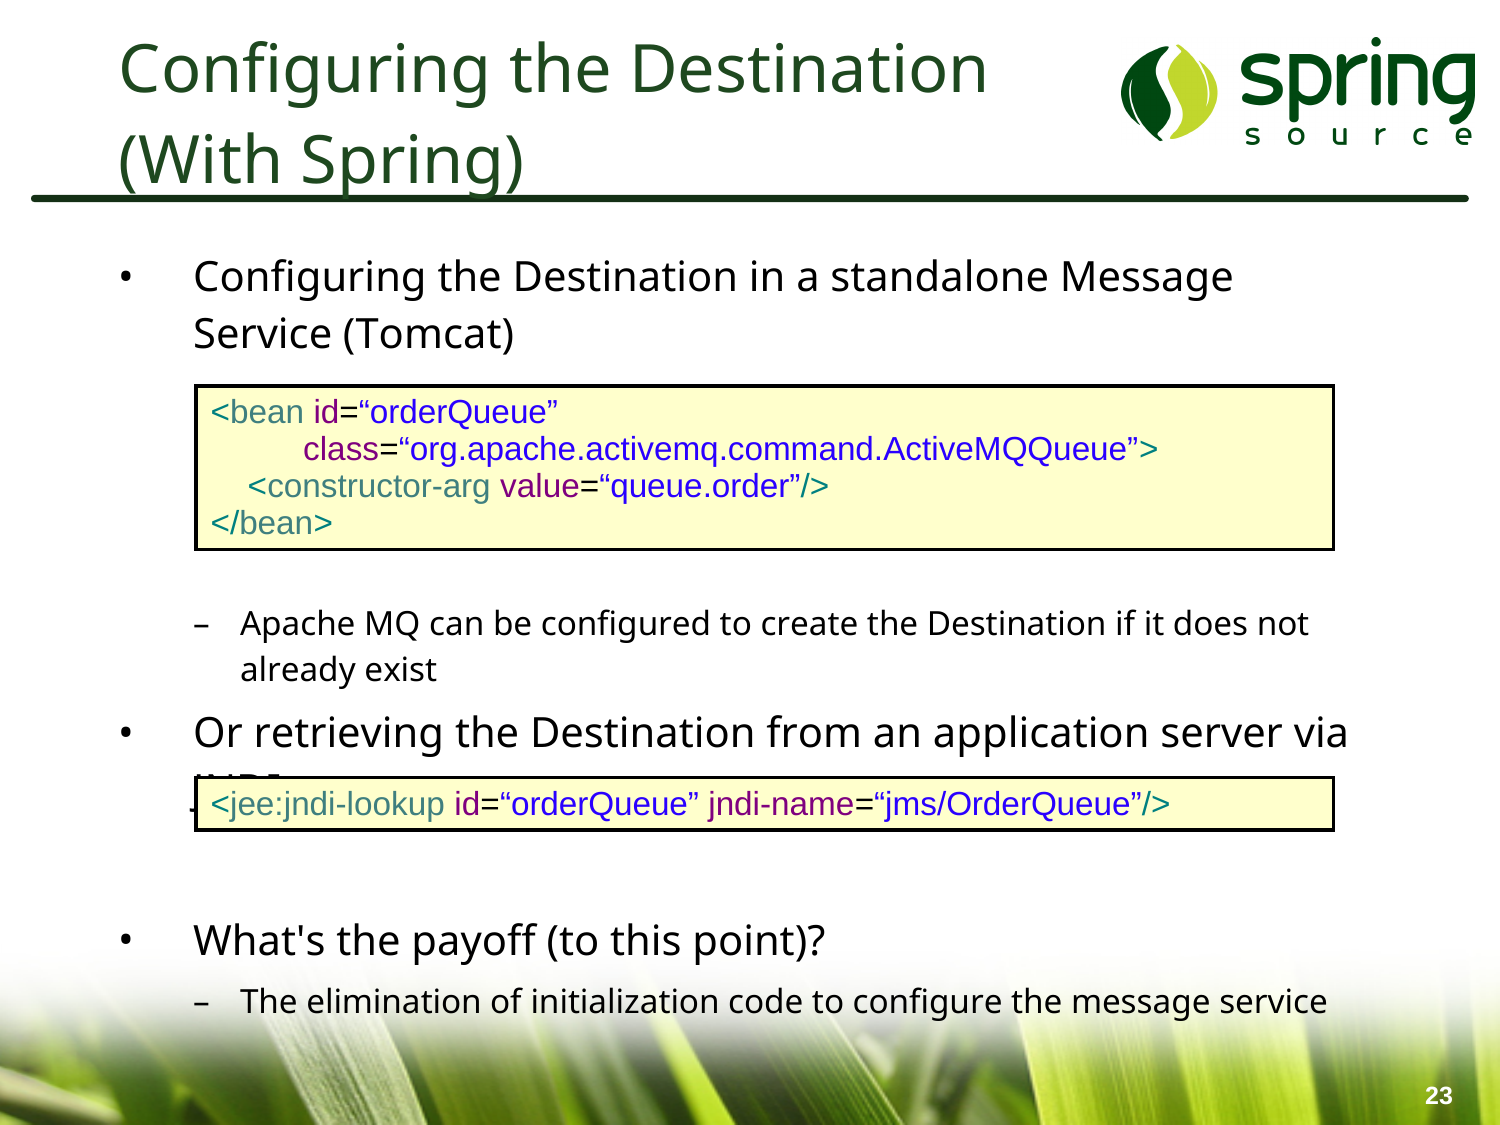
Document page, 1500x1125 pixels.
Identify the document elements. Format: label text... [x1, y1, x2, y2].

picture [749, 997, 759, 1011]
picture [1176, 997, 1186, 1011]
picture [644, 1004, 652, 1011]
picture [769, 997, 779, 1011]
picture [955, 997, 964, 1011]
picture [446, 997, 456, 1011]
picture [311, 997, 320, 1002]
picture [683, 997, 693, 1011]
picture [934, 997, 944, 1011]
picture [873, 997, 883, 1011]
picture [0, 944, 1500, 1125]
picture [1240, 997, 1249, 1002]
picture [1314, 997, 1323, 1002]
picture [1137, 37, 1475, 145]
text_box <bean id=“orderQueue” class=“org.apache.activemq.command.ActiveMQQueue”> <constructor-arg value=“queue.order”/> </bean> [195, 386, 1334, 550]
picture [1196, 997, 1205, 1002]
picture [789, 997, 798, 1002]
picture [593, 1004, 601, 1011]
list Configuring the Destination in a standalone Message Service (Tomcat) Apache MQ can be configured to create the Destination if it does not already exist Or retrieving the Destination from an application server via JNDI What's the payoff (to this point)? The elimination of initialization code to configure the message service [103, 239, 1394, 997]
picture [406, 1004, 414, 1011]
picture [1107, 997, 1116, 1002]
title Configuring the Destination (With Spring) [103, 13, 1137, 192]
picture [495, 997, 505, 1011]
picture [829, 997, 839, 1011]
picture [1048, 997, 1057, 1002]
picture [283, 997, 292, 1002]
picture [1271, 997, 1280, 1010]
text_box <jee:jndi-lookup id=“orderQueue” jndi-name=“jms/OrderQueue”/> [195, 777, 1334, 830]
picture [1157, 1004, 1165, 1011]
picture [988, 997, 997, 1002]
